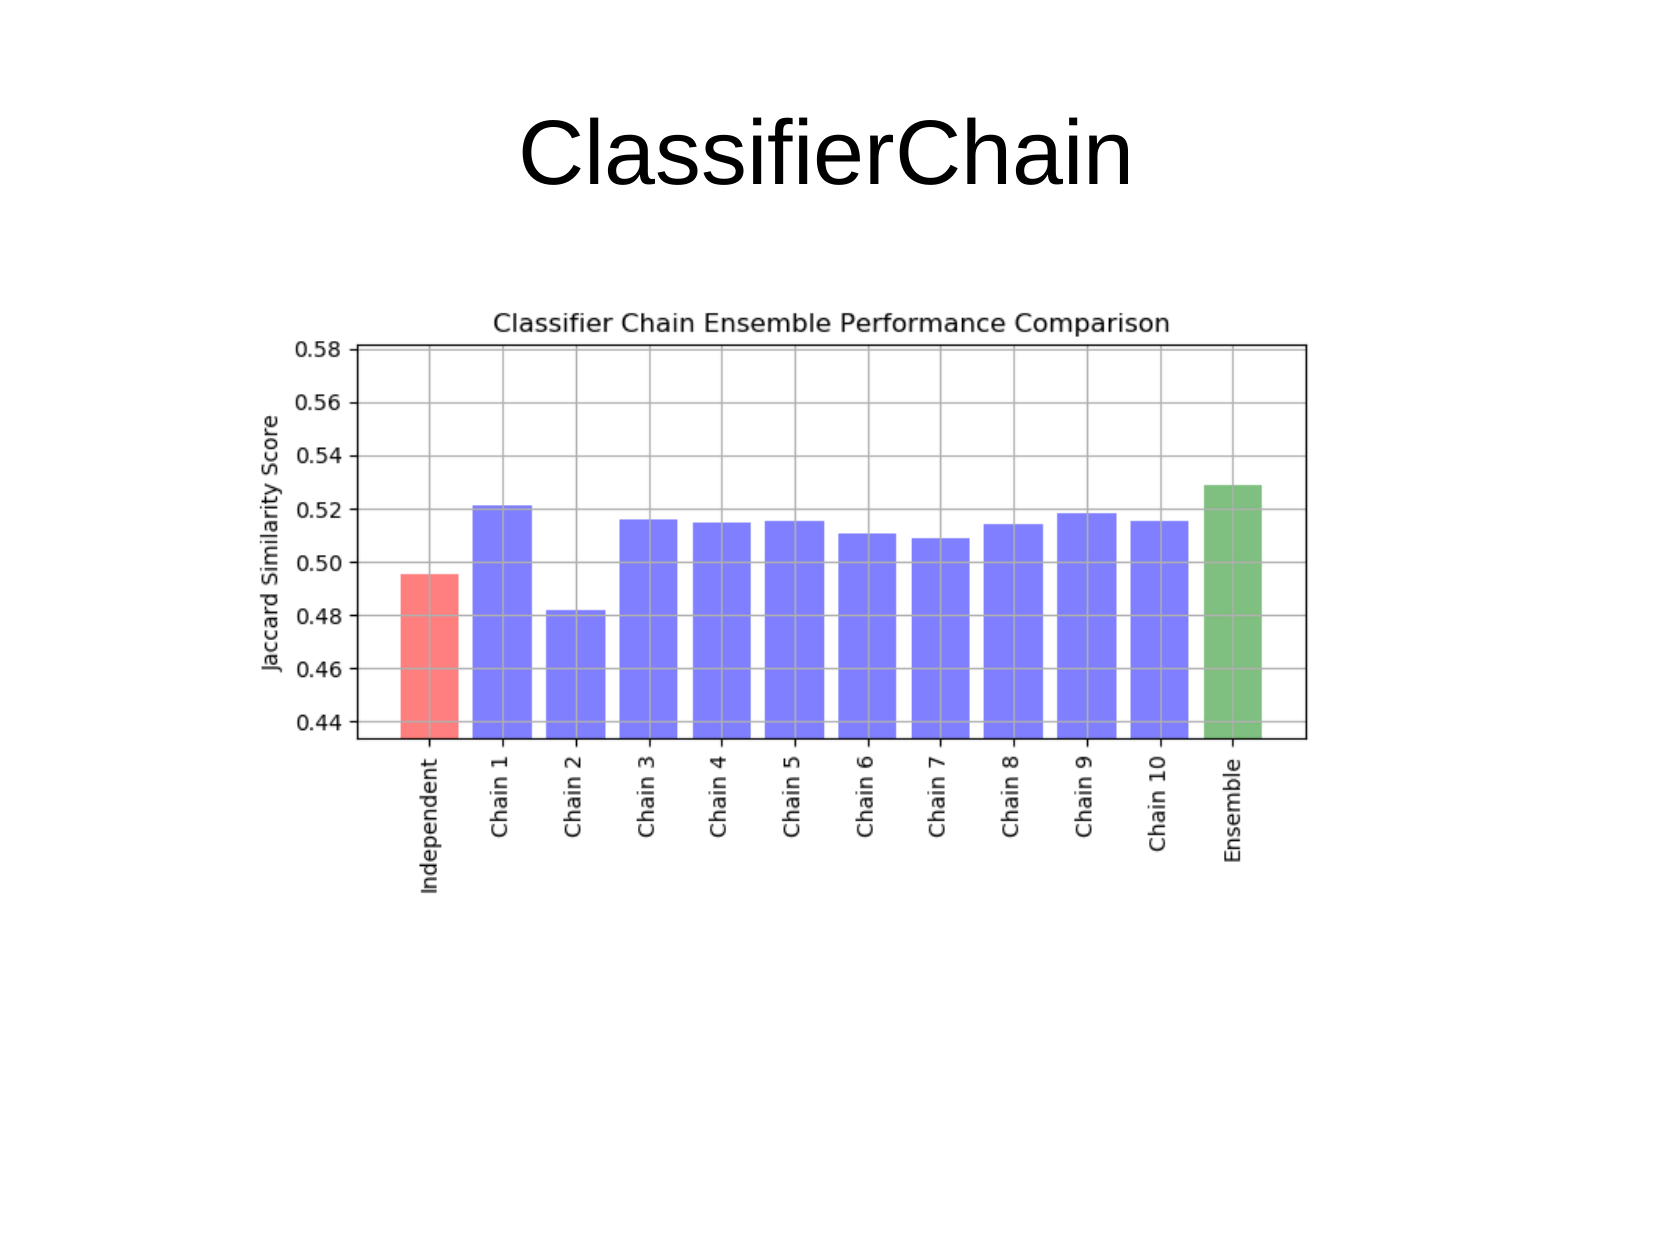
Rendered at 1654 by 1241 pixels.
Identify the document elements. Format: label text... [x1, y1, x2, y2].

picture [240, 290, 1334, 916]
title ClassifierChain [82, 49, 1571, 257]
